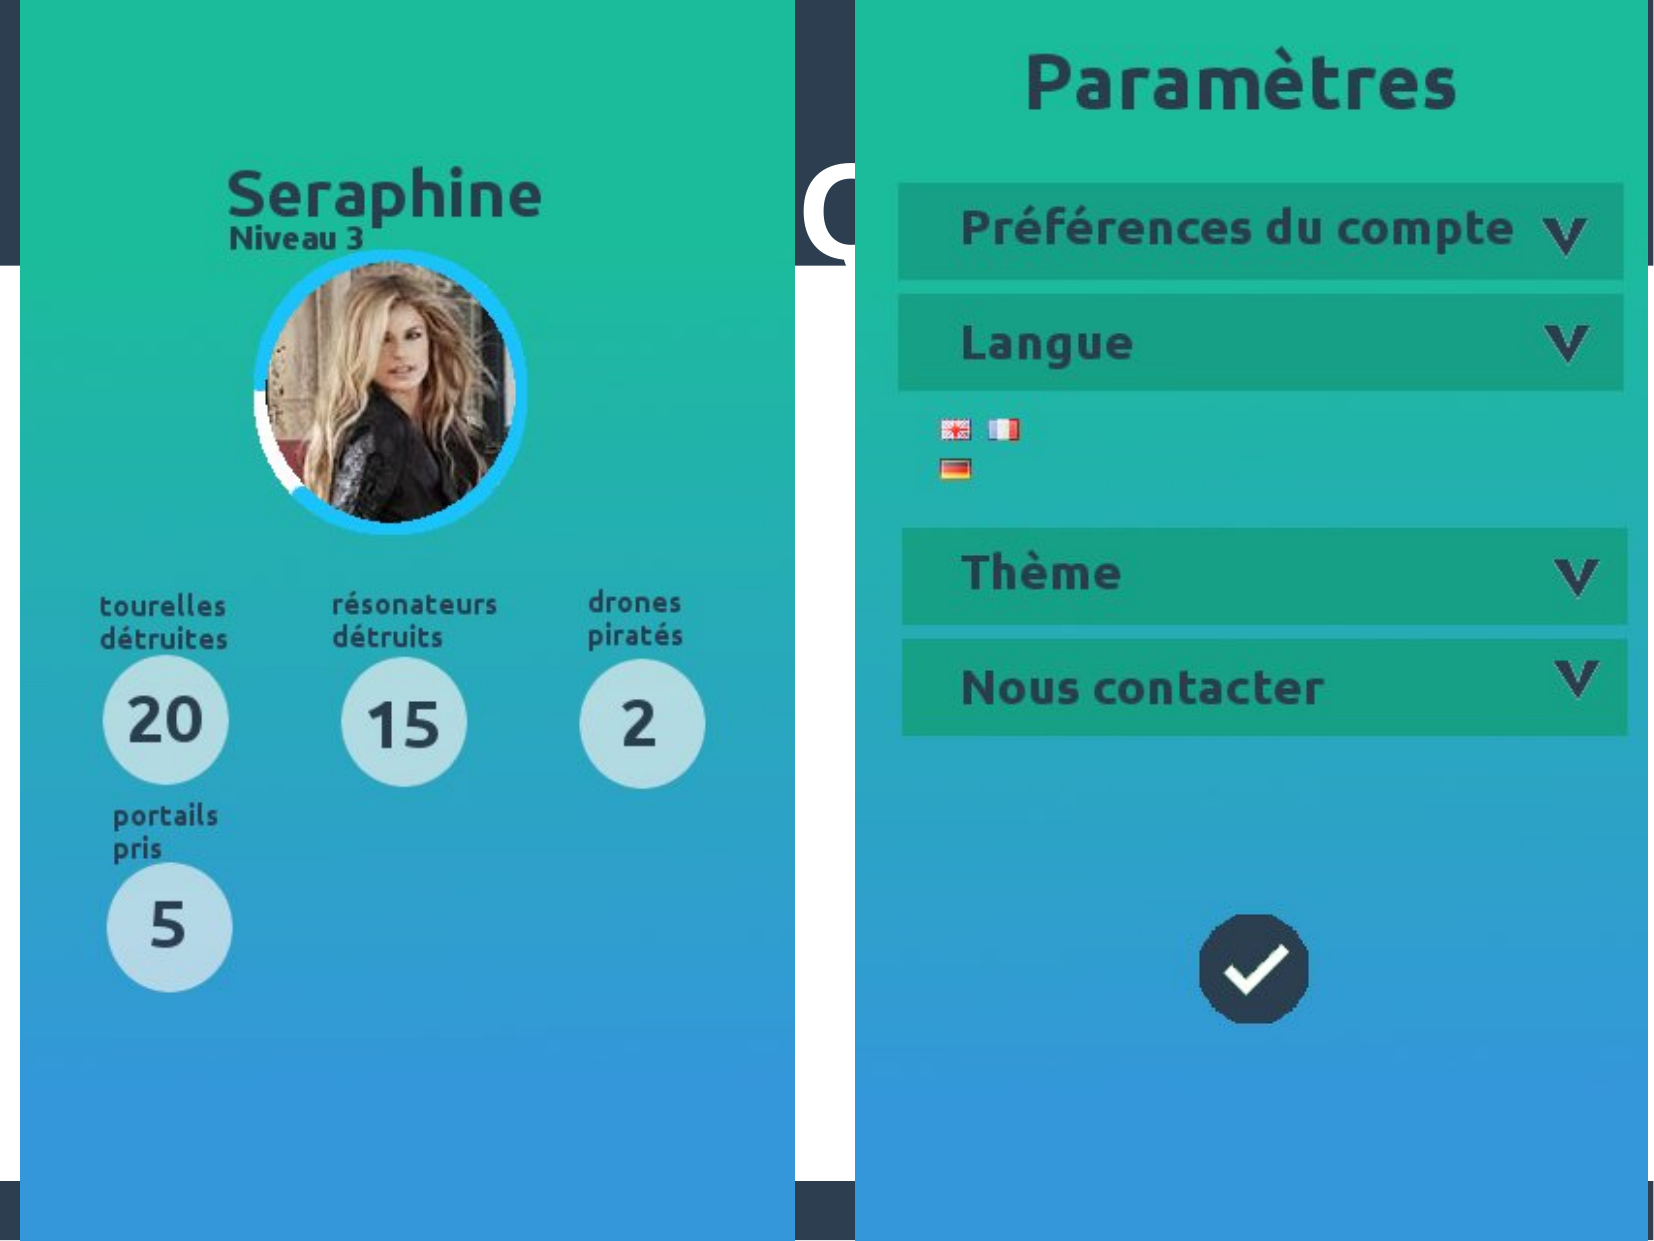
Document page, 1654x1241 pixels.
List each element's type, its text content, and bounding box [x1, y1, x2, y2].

picture [855, 0, 1648, 1241]
text_box MAQUETTAGES [796, 127, 855, 451]
text_box MAQUETTAGES [1648, 127, 1654, 451]
picture [20, 0, 796, 1241]
